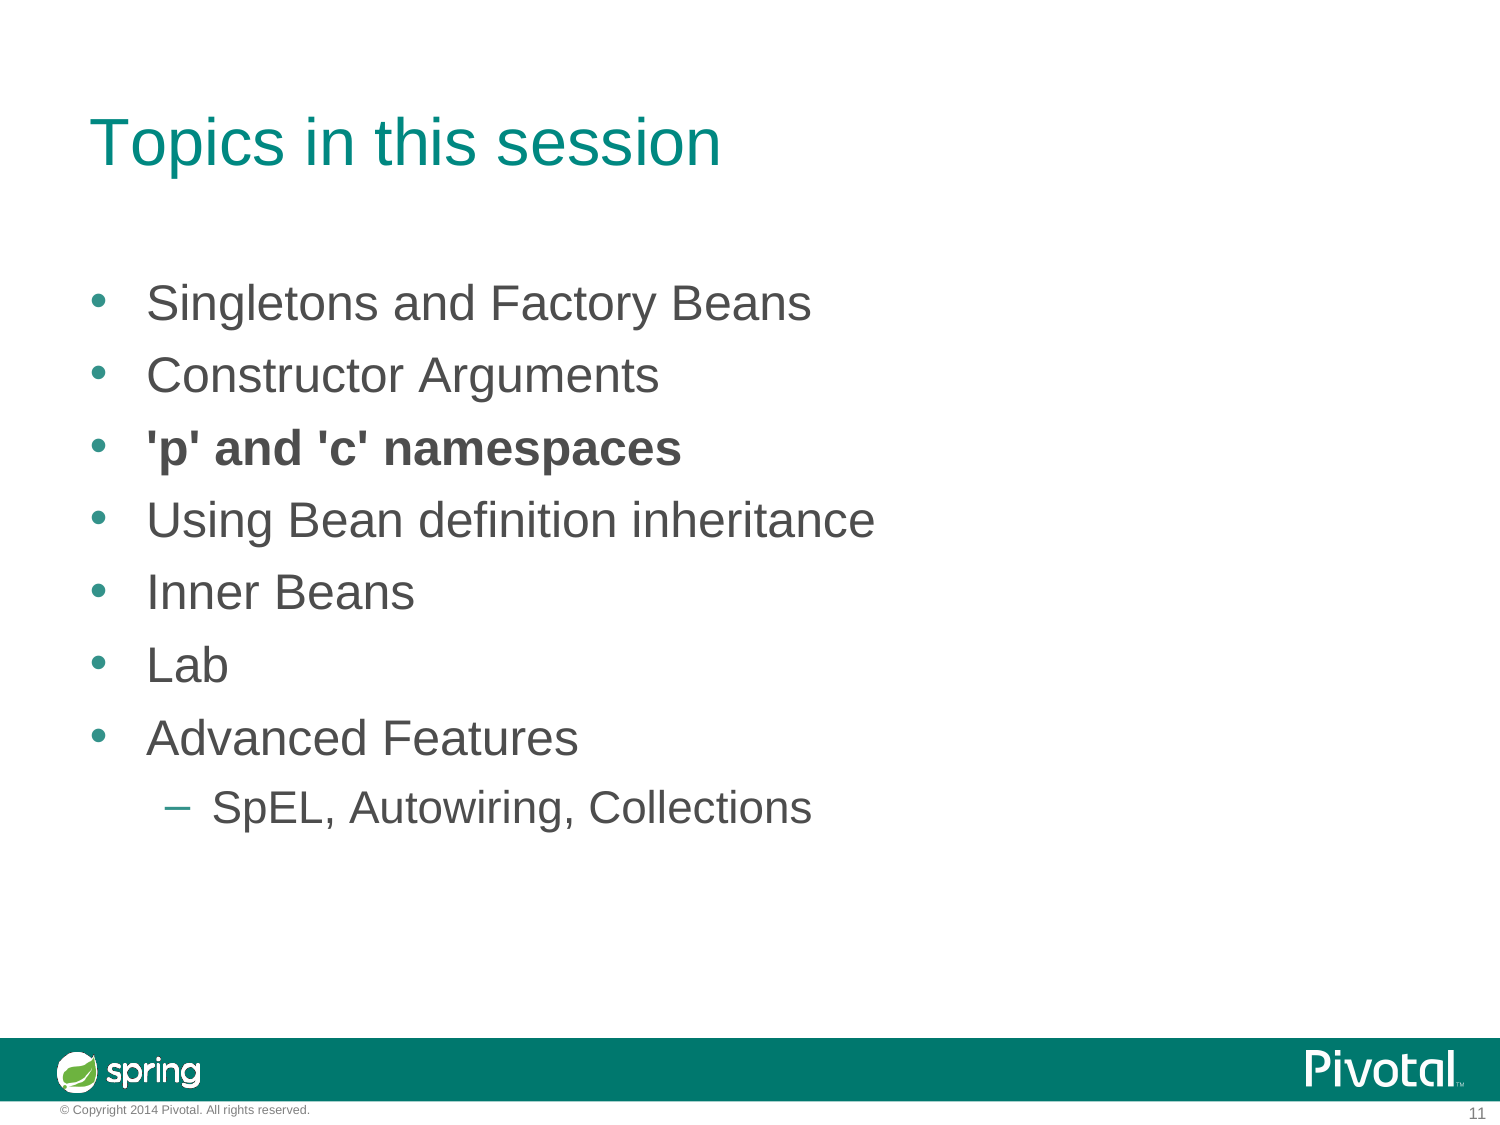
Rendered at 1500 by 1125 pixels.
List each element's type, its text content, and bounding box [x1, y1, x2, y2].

title Topics in this session [75, 45, 1426, 233]
picture [32, 1041, 210, 1103]
picture [1306, 1050, 1464, 1087]
list Singletons and Factory Beans Constructor Arguments 'p' and 'c' namespaces Using Bean definition inheritance Inner Beans Lab Advanced Features SpEL, Autowiring, Collections [75, 262, 1426, 1013]
